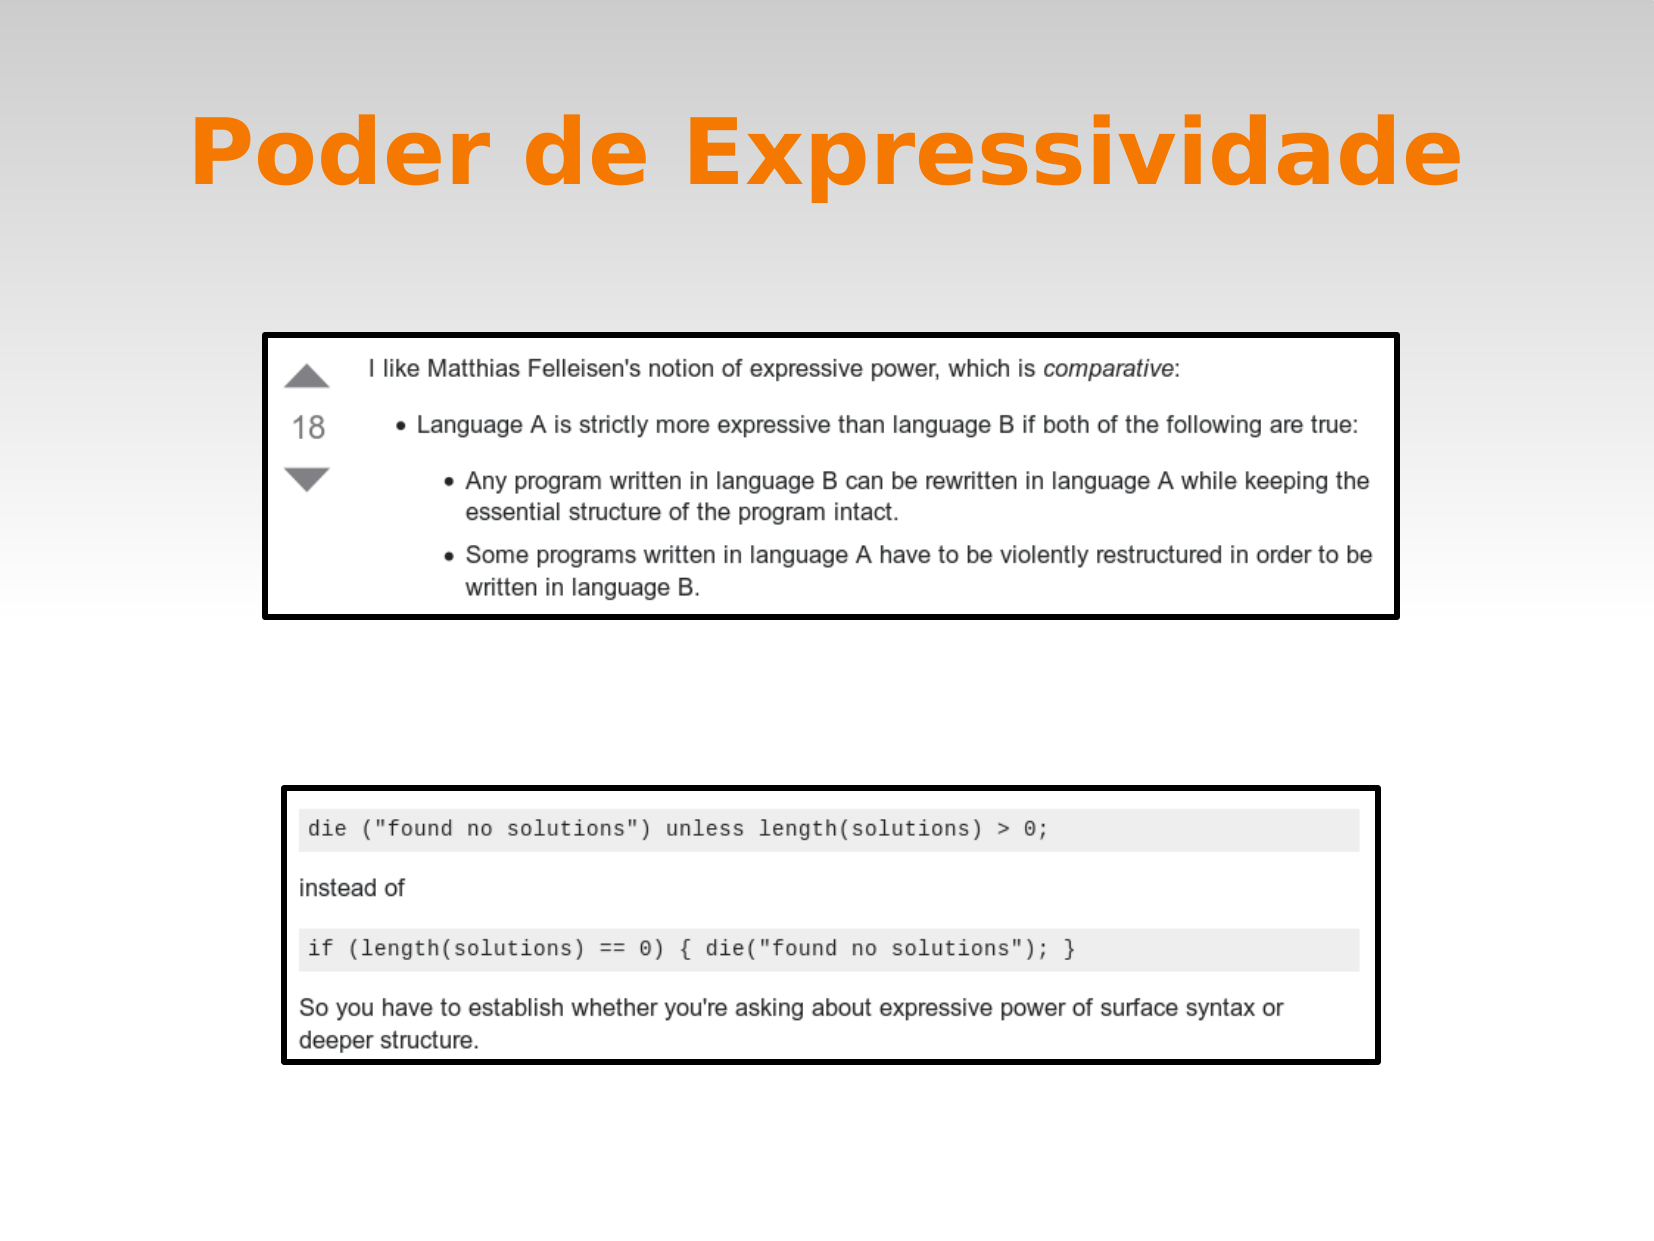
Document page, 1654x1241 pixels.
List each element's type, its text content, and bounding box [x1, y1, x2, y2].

picture [286, 791, 1376, 1059]
picture [267, 337, 1395, 615]
title Poder de Expressividade [82, 49, 1571, 257]
